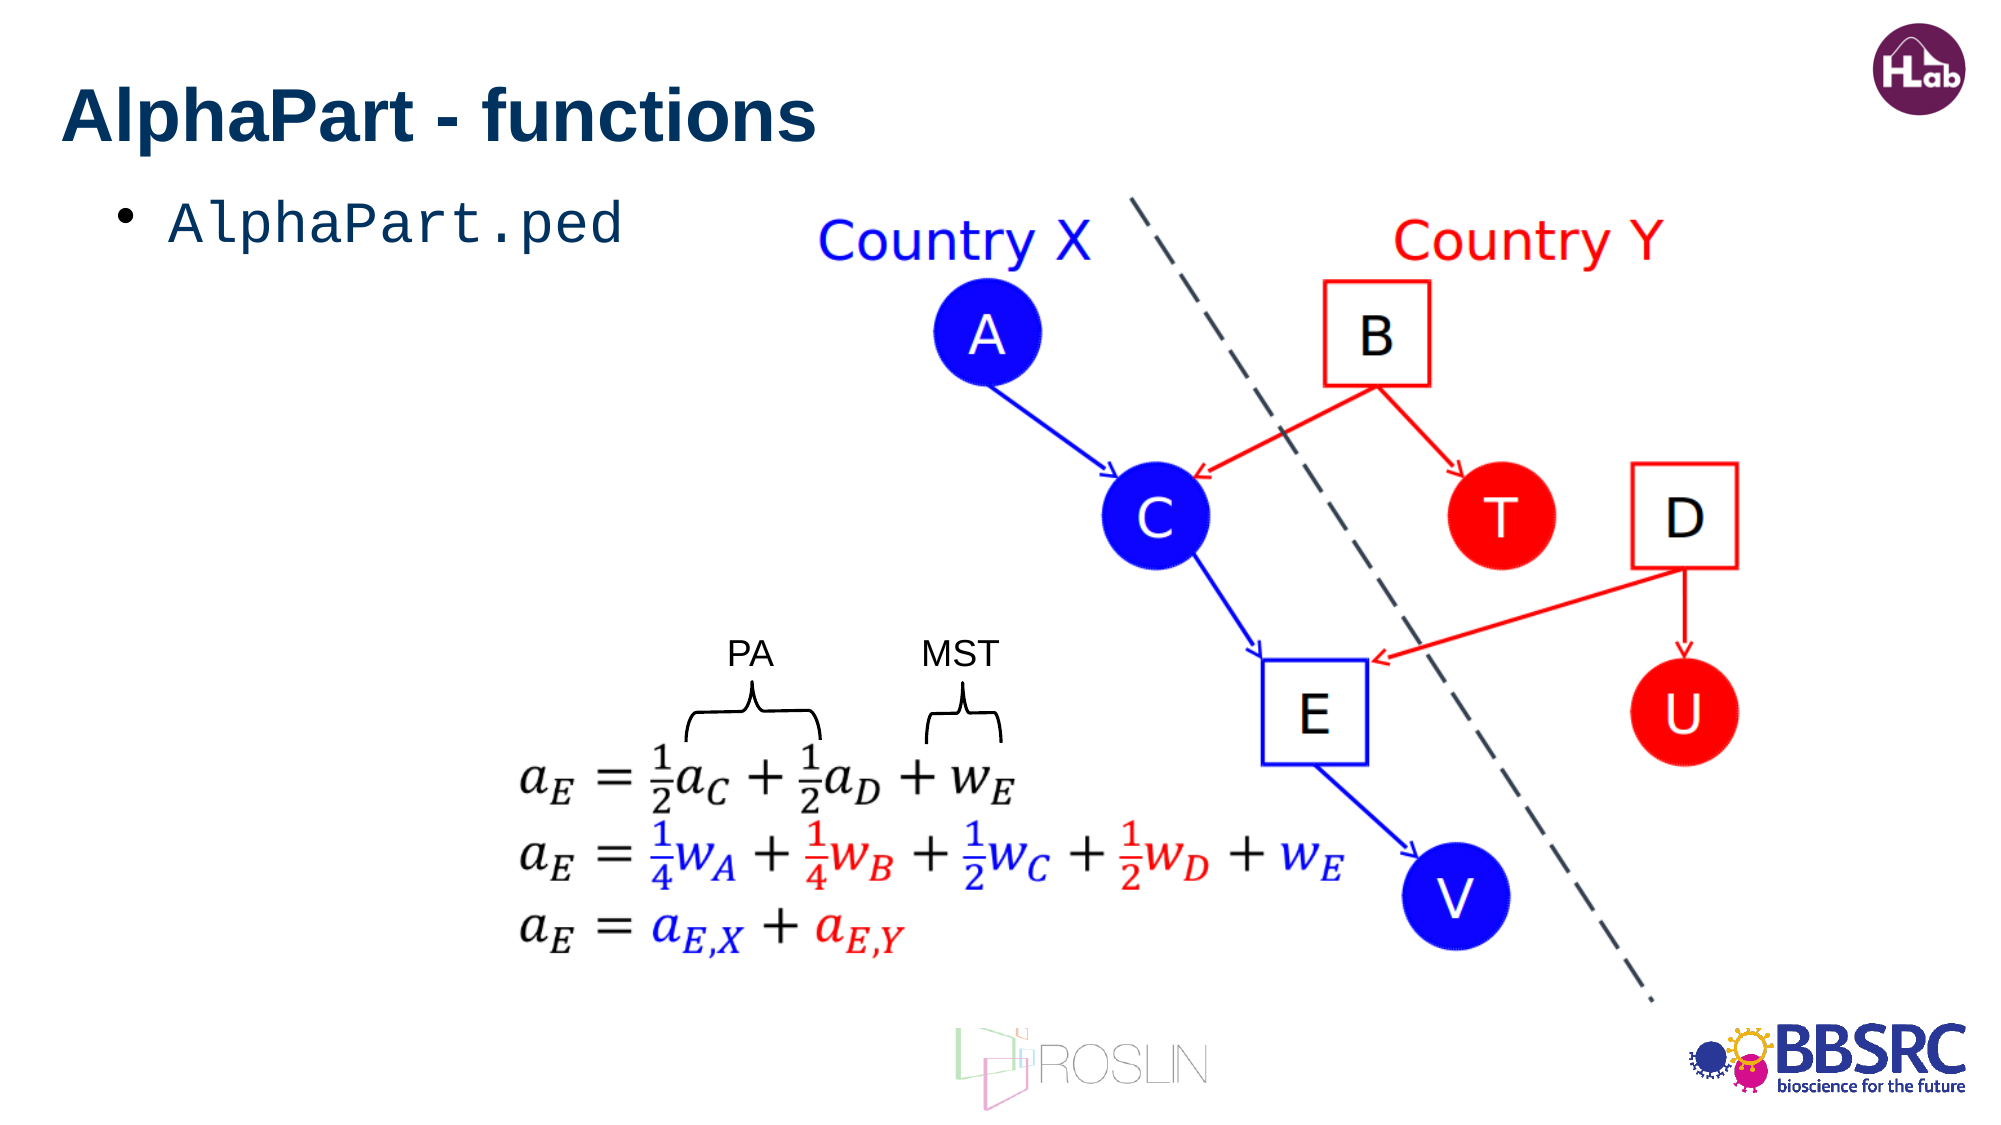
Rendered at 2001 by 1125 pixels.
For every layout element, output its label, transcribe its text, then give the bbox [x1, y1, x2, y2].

picture [475, 975, 1966, 1125]
text_box AlphaPart - functions [46, 59, 1926, 166]
picture [1872, 21, 1966, 116]
text_box AlphaPart.ped [83, 176, 1966, 975]
